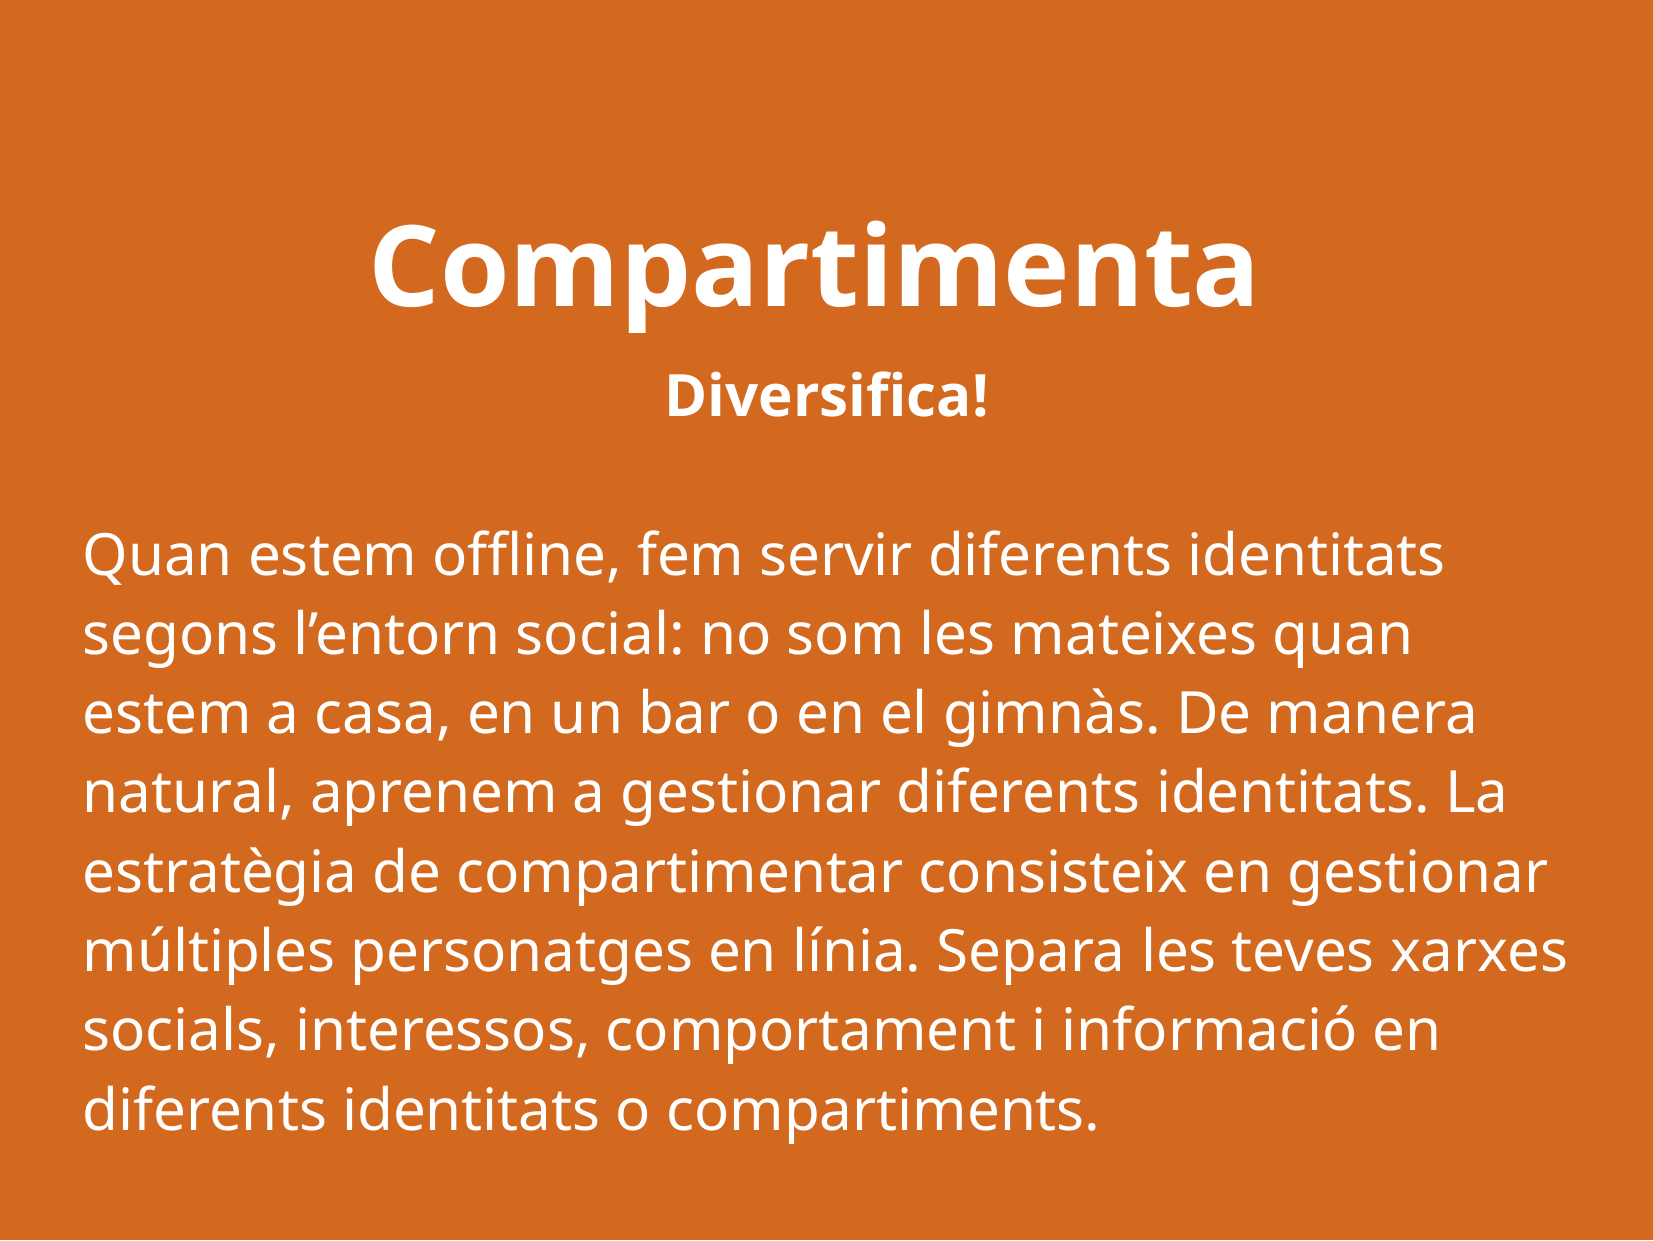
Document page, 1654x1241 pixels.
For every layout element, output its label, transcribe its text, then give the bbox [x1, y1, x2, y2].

subtitle Diversifica! Quan estem offline, fem servir diferents identitats segons l’entorn social: no som les mateixes quan estem a casa, en un bar o en el gimnàs. De manera natural, aprenem a gestionar diferents identitats. La estratègia de compartimentar consisteix en gestionar múltiples personatges en línia. Separa les teves xarxes socials, interessos, comportament i informació en diferents identitats o compartiments. [82, 391, 1571, 1111]
title Compartimenta [70, 159, 1560, 367]
